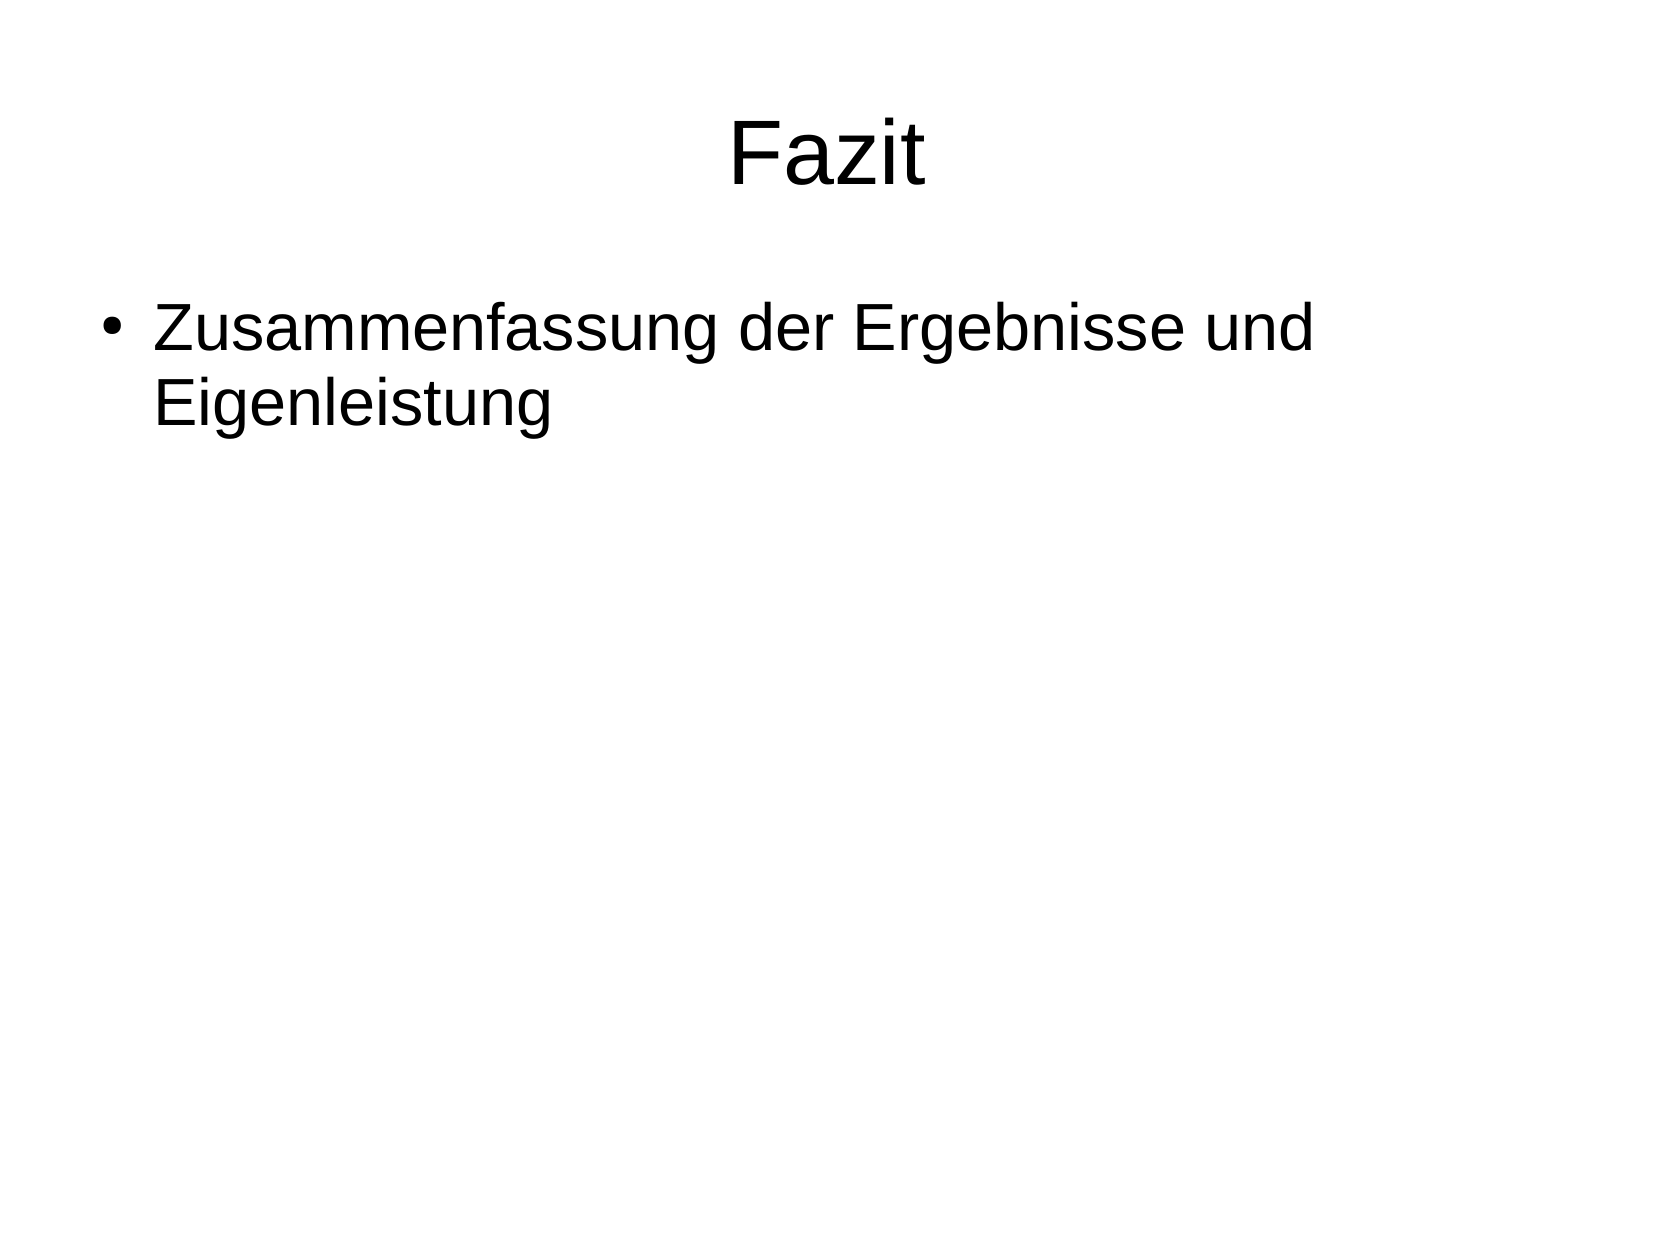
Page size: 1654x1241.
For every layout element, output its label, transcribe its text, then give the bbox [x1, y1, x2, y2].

list Zusammenfassung der Ergebnisse und Eigenleistung [82, 290, 1571, 1109]
title Fazit [82, 49, 1571, 257]
